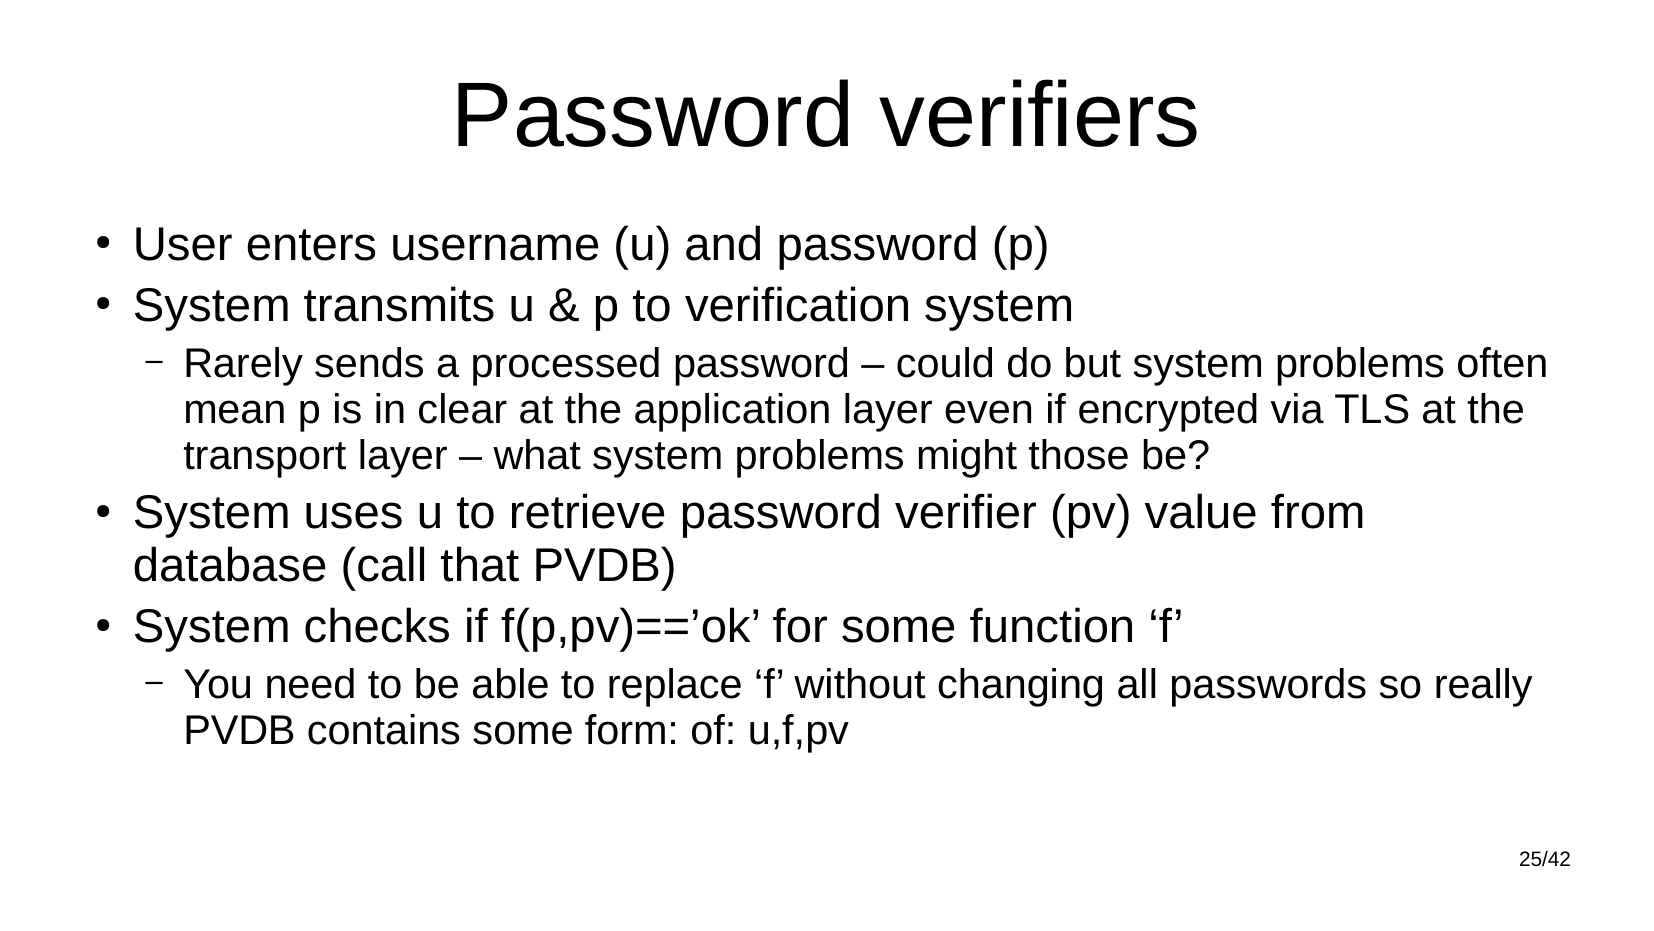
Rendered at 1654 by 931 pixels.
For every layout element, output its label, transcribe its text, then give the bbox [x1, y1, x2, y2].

title Password verifiers [82, 37, 1571, 193]
list User enters username (u) and password (p) System transmits u & p to verification system Rarely sends a processed password – could do but system problems often mean p is in clear at the application layer even if encrypted via TLS at the transport layer – what system problems might those be? System uses u to retrieve password verifier (pv) value from database (call that PVDB) System checks if f(p,pv)==’ok’ for some function ‘f’ You need to be able to replace ‘f’ without changing all passwords so really PVDB contains some form: of: u,f,pv [82, 217, 1571, 758]
